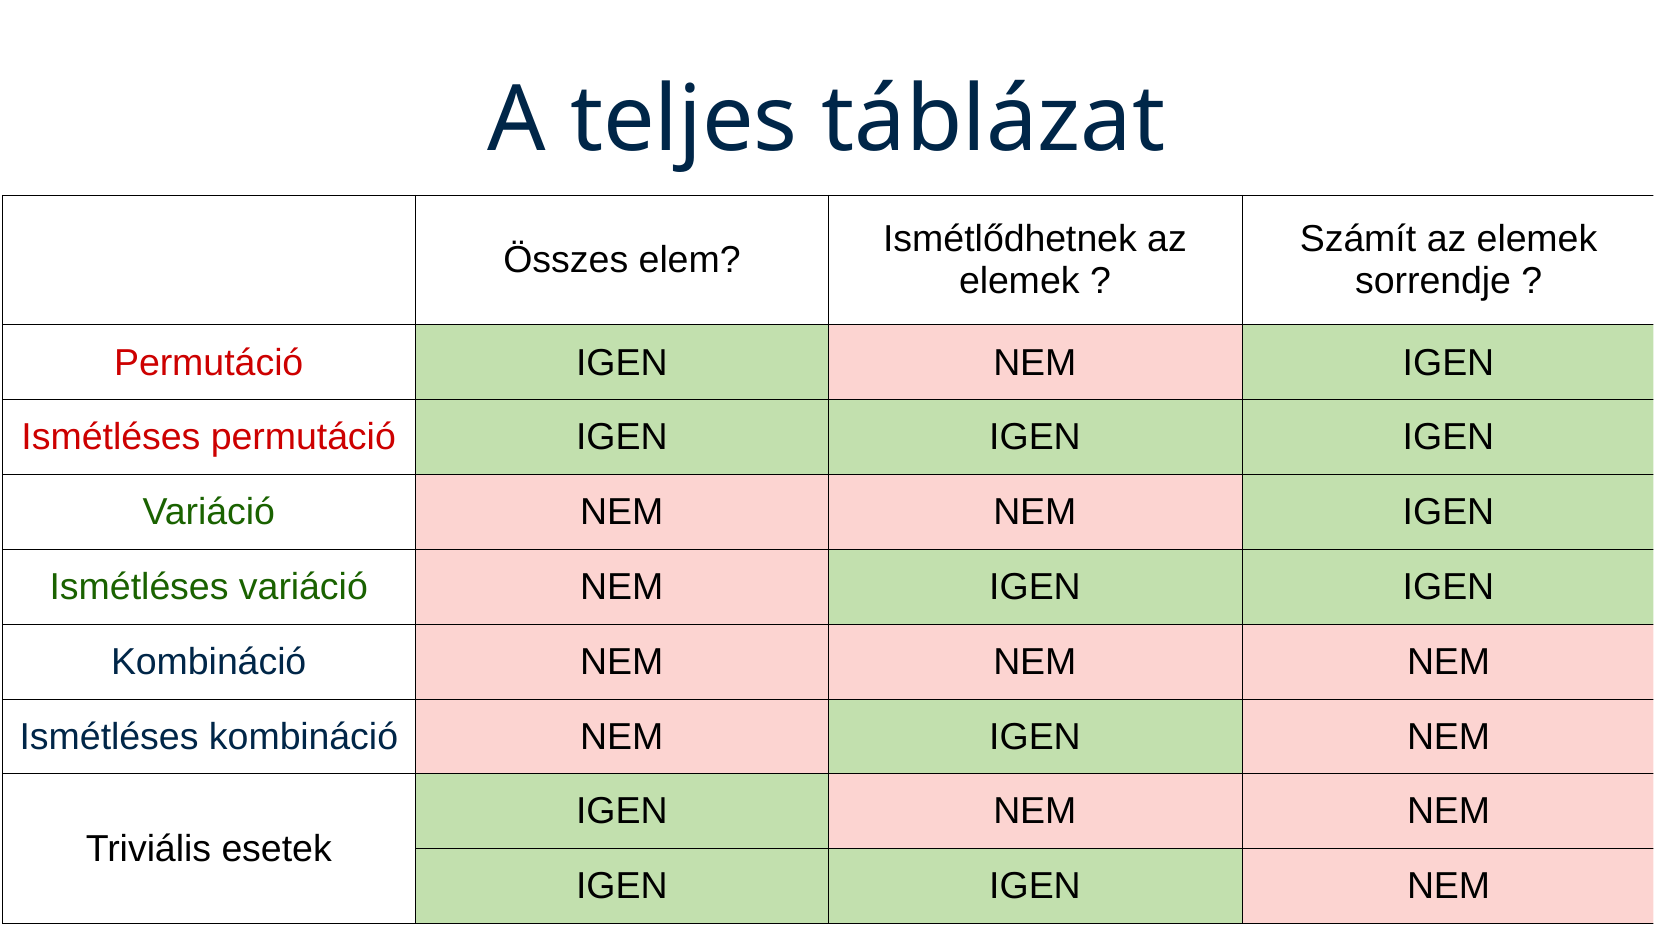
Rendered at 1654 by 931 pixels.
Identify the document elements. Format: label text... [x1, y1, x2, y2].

table_cell IGEN [829, 849, 1242, 923]
title A teljes táblázat [82, 37, 1571, 193]
table_cell Triviális esetek [3, 774, 415, 923]
table_cell IGEN [829, 700, 1242, 773]
table_header Számít az elemek sorrendje ? [1243, 196, 1654, 324]
table_cell IGEN [416, 325, 828, 399]
table_cell NEM [1243, 700, 1654, 773]
table_cell NEM [416, 700, 828, 773]
table_header Ismétlődhetnek az elemek ? [829, 196, 1242, 324]
table_cell NEM [416, 625, 828, 699]
table_cell NEM [829, 774, 1242, 848]
title [60, 924, 1591, 931]
table_cell NEM [829, 625, 1242, 699]
table_cell IGEN [1243, 550, 1654, 624]
table_cell IGEN [1243, 400, 1654, 474]
table_cell NEM [829, 475, 1242, 549]
table_cell NEM [1243, 774, 1654, 848]
table_cell IGEN [829, 550, 1242, 624]
table_cell IGEN [416, 774, 828, 848]
table_cell IGEN [1243, 325, 1654, 399]
table_cell NEM [1243, 849, 1654, 923]
title [60, 0, 1591, 195]
table_cell IGEN [1243, 475, 1654, 549]
table_cell IGEN [416, 849, 828, 923]
table_header [3, 196, 415, 324]
table_cell Ismétléses variáció [3, 550, 415, 624]
table_cell IGEN [416, 400, 828, 474]
table_header Összes elem? [416, 196, 828, 324]
table_cell NEM [416, 475, 828, 549]
table_cell Ismétléses permutáció [3, 400, 415, 474]
table_cell NEM [829, 325, 1242, 399]
table_cell IGEN [829, 400, 1242, 474]
table_cell NEM [416, 550, 828, 624]
table_cell Variáció [3, 475, 415, 549]
table_cell Ismétléses kombináció [3, 700, 415, 773]
table_cell Permutáció [3, 325, 415, 399]
table_cell NEM [1243, 625, 1654, 699]
table_cell Kombináció [3, 625, 415, 699]
